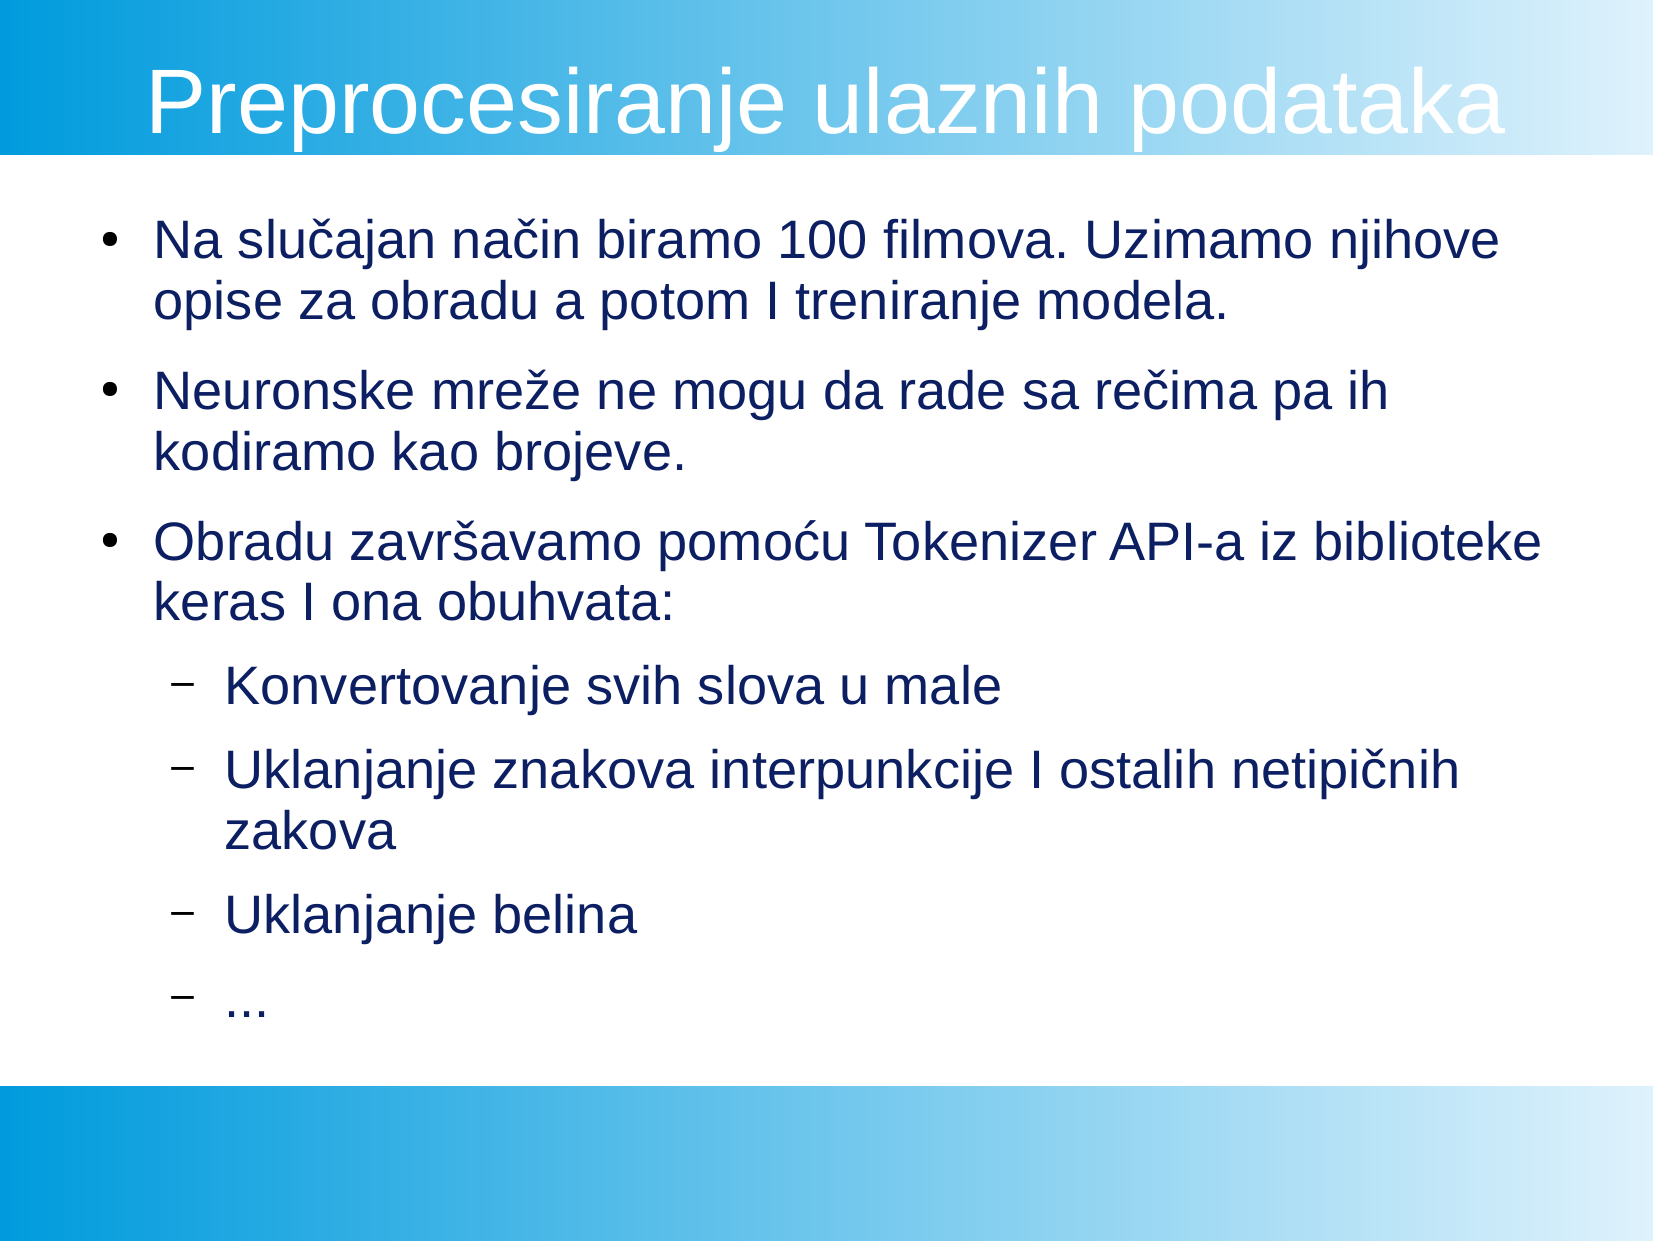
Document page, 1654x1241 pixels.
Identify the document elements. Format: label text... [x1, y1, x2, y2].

title Preprocesiranje ulaznih podataka [82, 49, 1571, 155]
list Na slučajan način biramo 100 filmova. Uzimamo njihove opise za obradu a potom I treniranje modela. Neuronske mreže ne mogu da rade sa rečima pa ih kodiramo kao brojeve. Obradu završavamo pomoću Tokenizer API-a iz biblioteke keras I ona obuhvata: Konvertovanje svih slova u male Uklanjanje znakova interpunkcije I ostalih netipičnih zakova Uklanjanje belina ... [82, 210, 1571, 1066]
